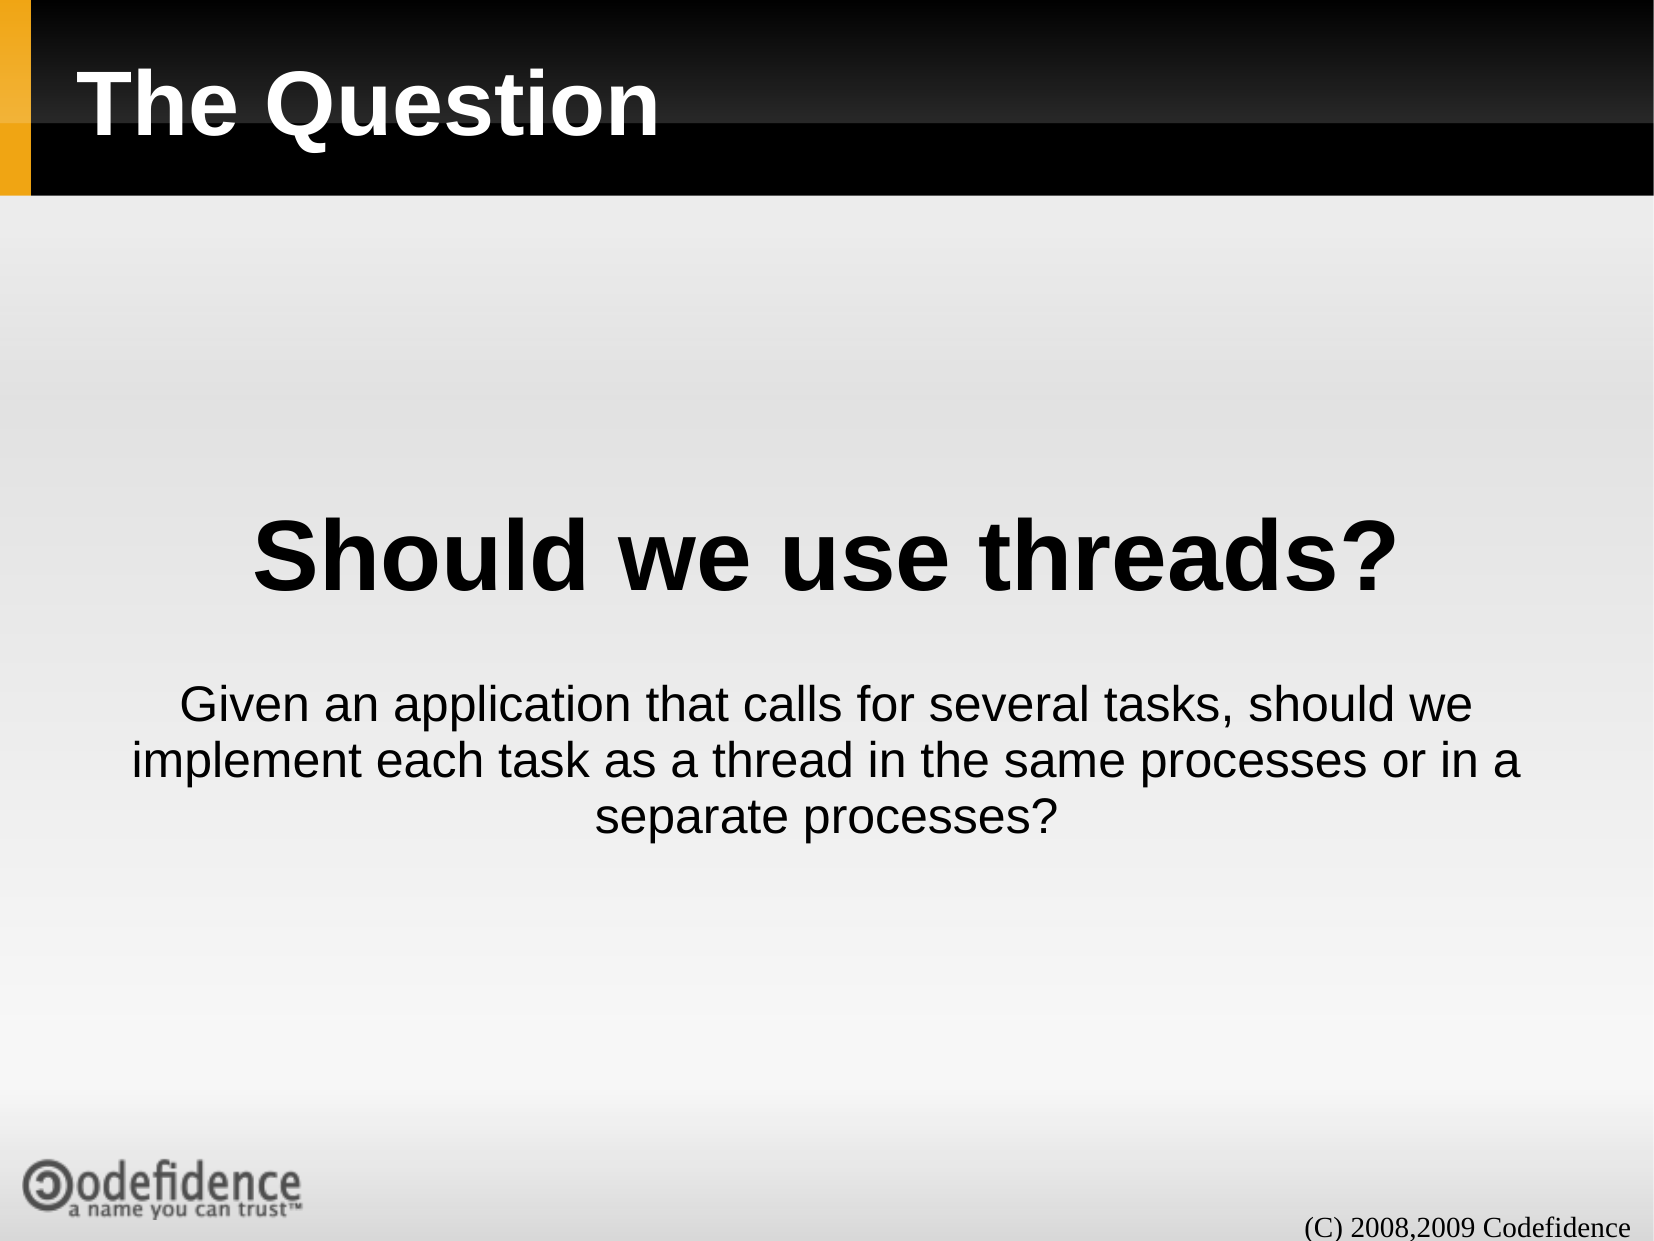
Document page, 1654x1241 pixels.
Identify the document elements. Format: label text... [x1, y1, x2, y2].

subtitle Should we use threads? Given an application that calls for several tasks, should we implement each task as a thread in the same processes or in a separate processes? [82, 290, 1571, 1109]
title The Question [76, 0, 1565, 208]
picture [0, 0, 1654, 1241]
